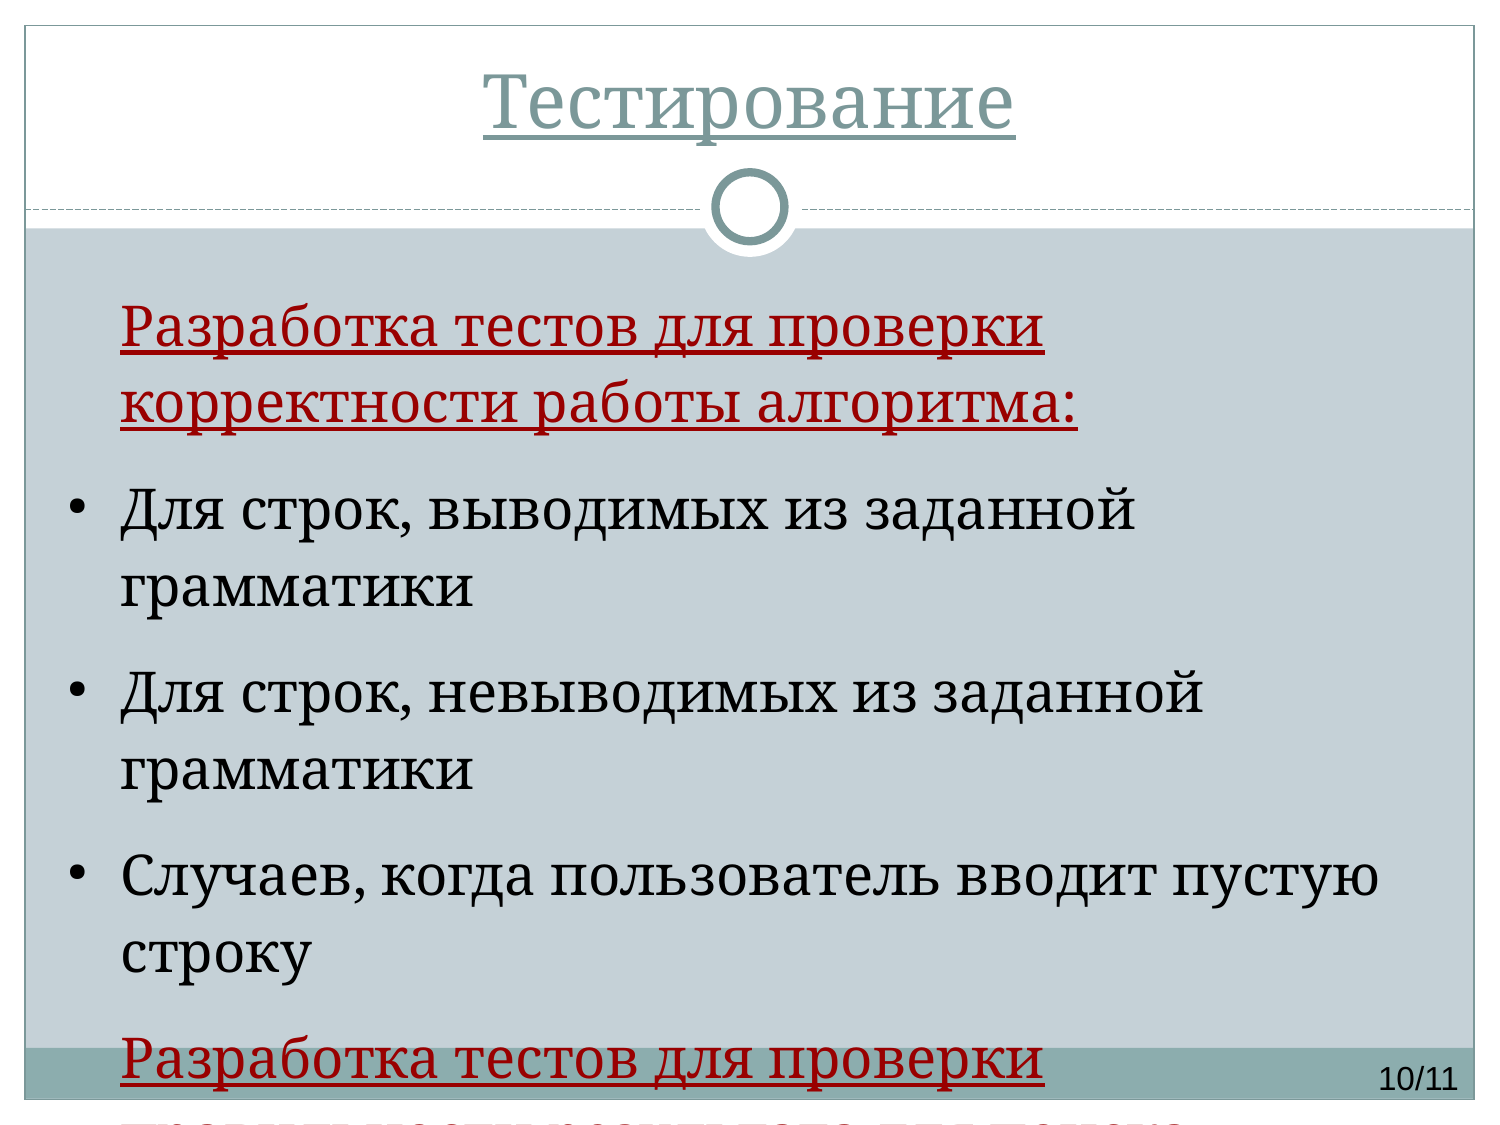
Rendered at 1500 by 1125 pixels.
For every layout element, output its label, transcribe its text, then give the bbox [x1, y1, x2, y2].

title Тестирование [49, 37, 1450, 162]
list Разработка тестов для проверки корректности работы алгоритма: Для строк, выводимых из заданной грамматики Для строк, невыводимых из заданной грамматики Случаев, когда пользователь вводит пустую строку Разработка тестов для проверки правильности результата для поиска подстрок в строке [49, 285, 1445, 979]
text_box <номер>/11 [1370, 1053, 1500, 1125]
